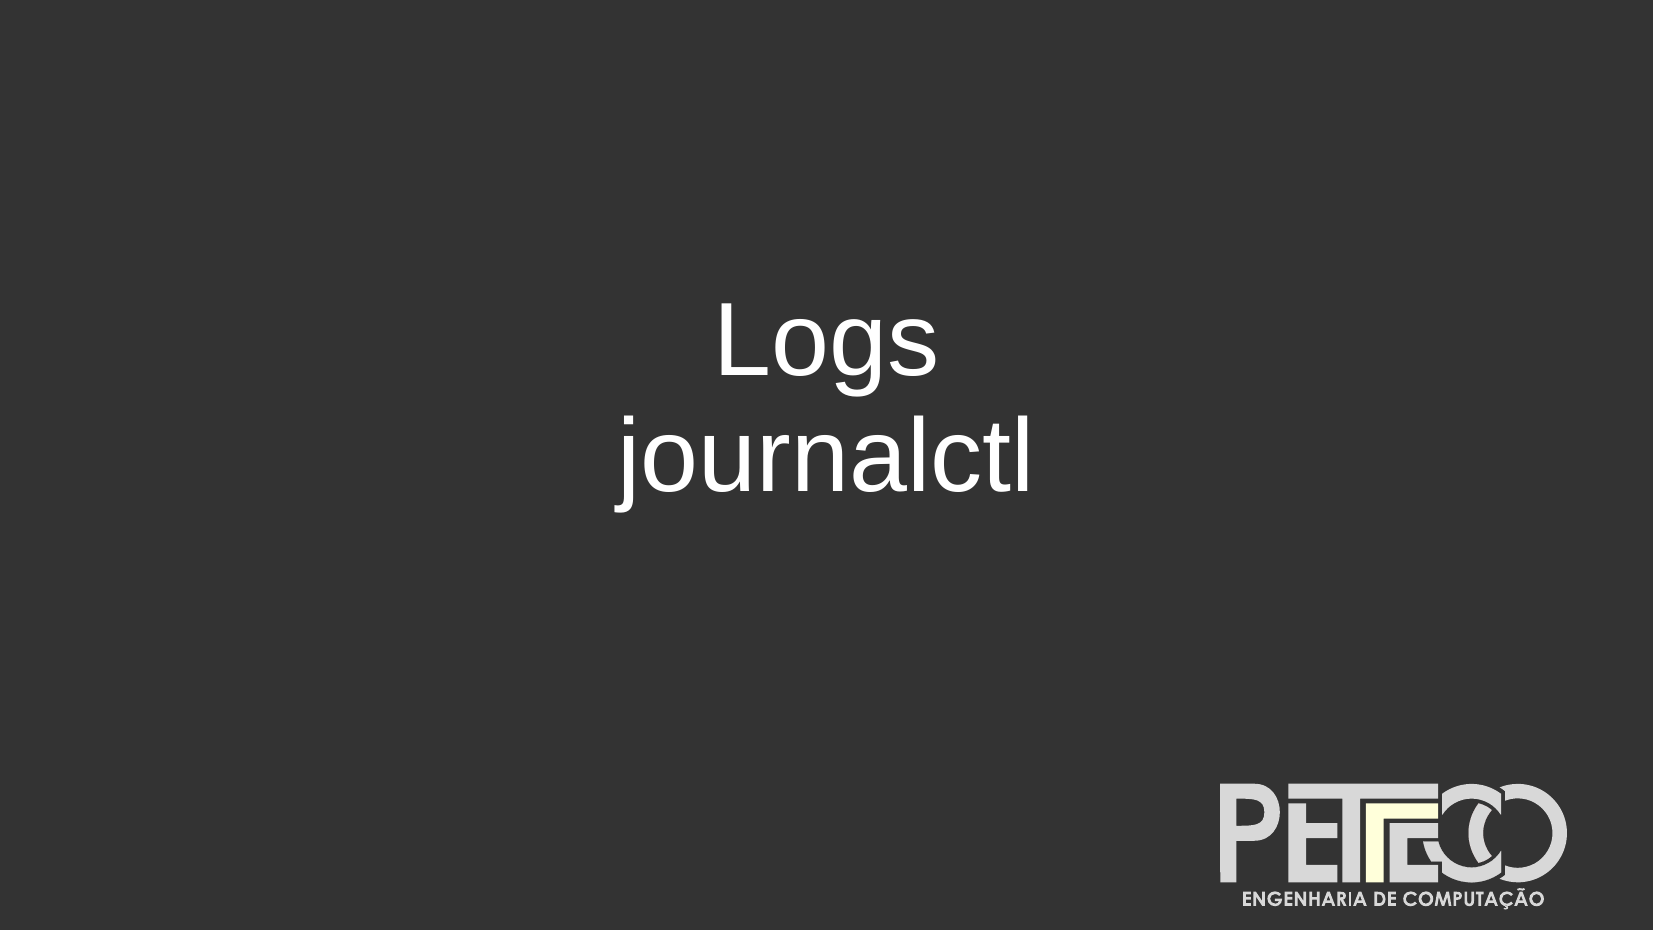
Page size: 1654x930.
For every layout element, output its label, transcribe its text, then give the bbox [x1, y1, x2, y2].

subtitle Logs journalctl [82, 37, 1571, 757]
